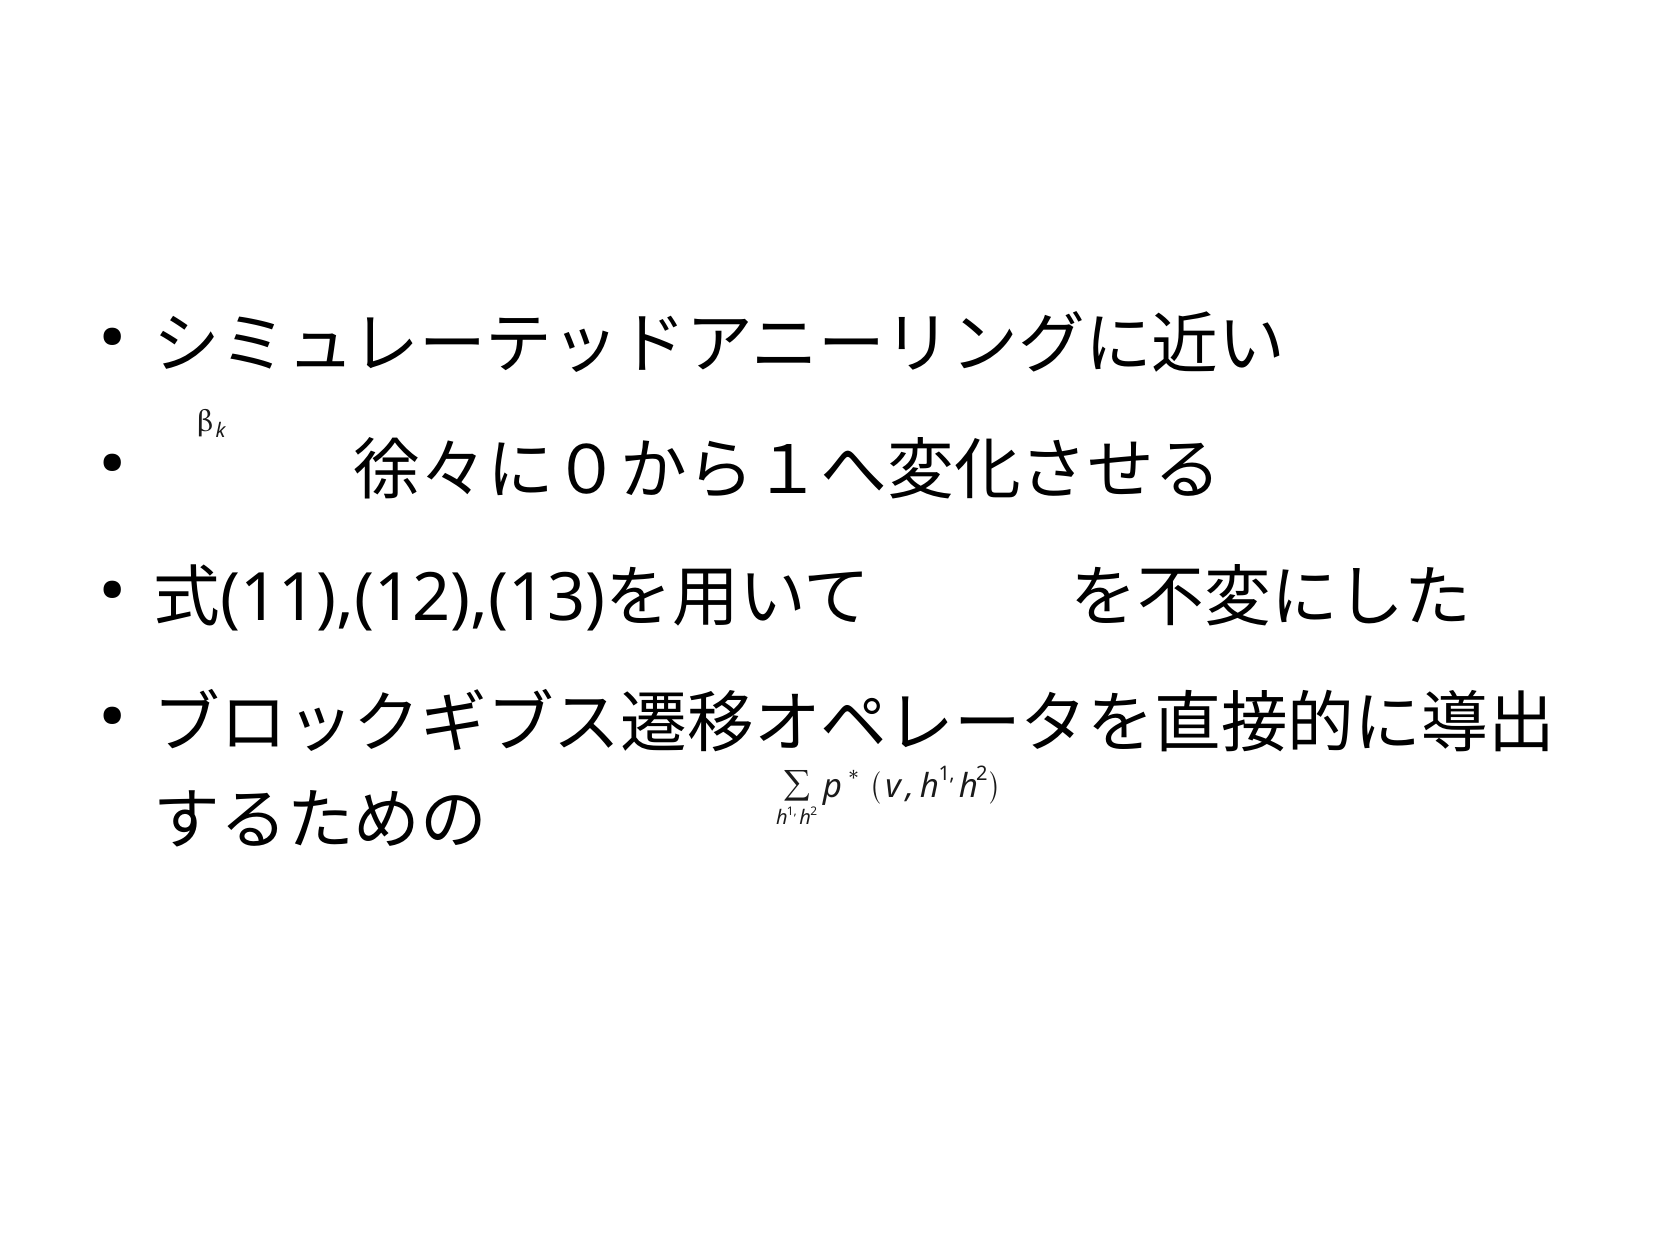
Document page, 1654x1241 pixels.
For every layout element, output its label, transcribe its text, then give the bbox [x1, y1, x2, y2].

list シミュレーテッドアニーリングに近い 徐々に０から１へ変化させる 式(11),(12),(13)を用いて を不変にした ブロックギブス遷移オペレータを直接的に導出するための [82, 290, 1571, 1109]
chart [188, 401, 231, 441]
chart [769, 763, 1004, 827]
